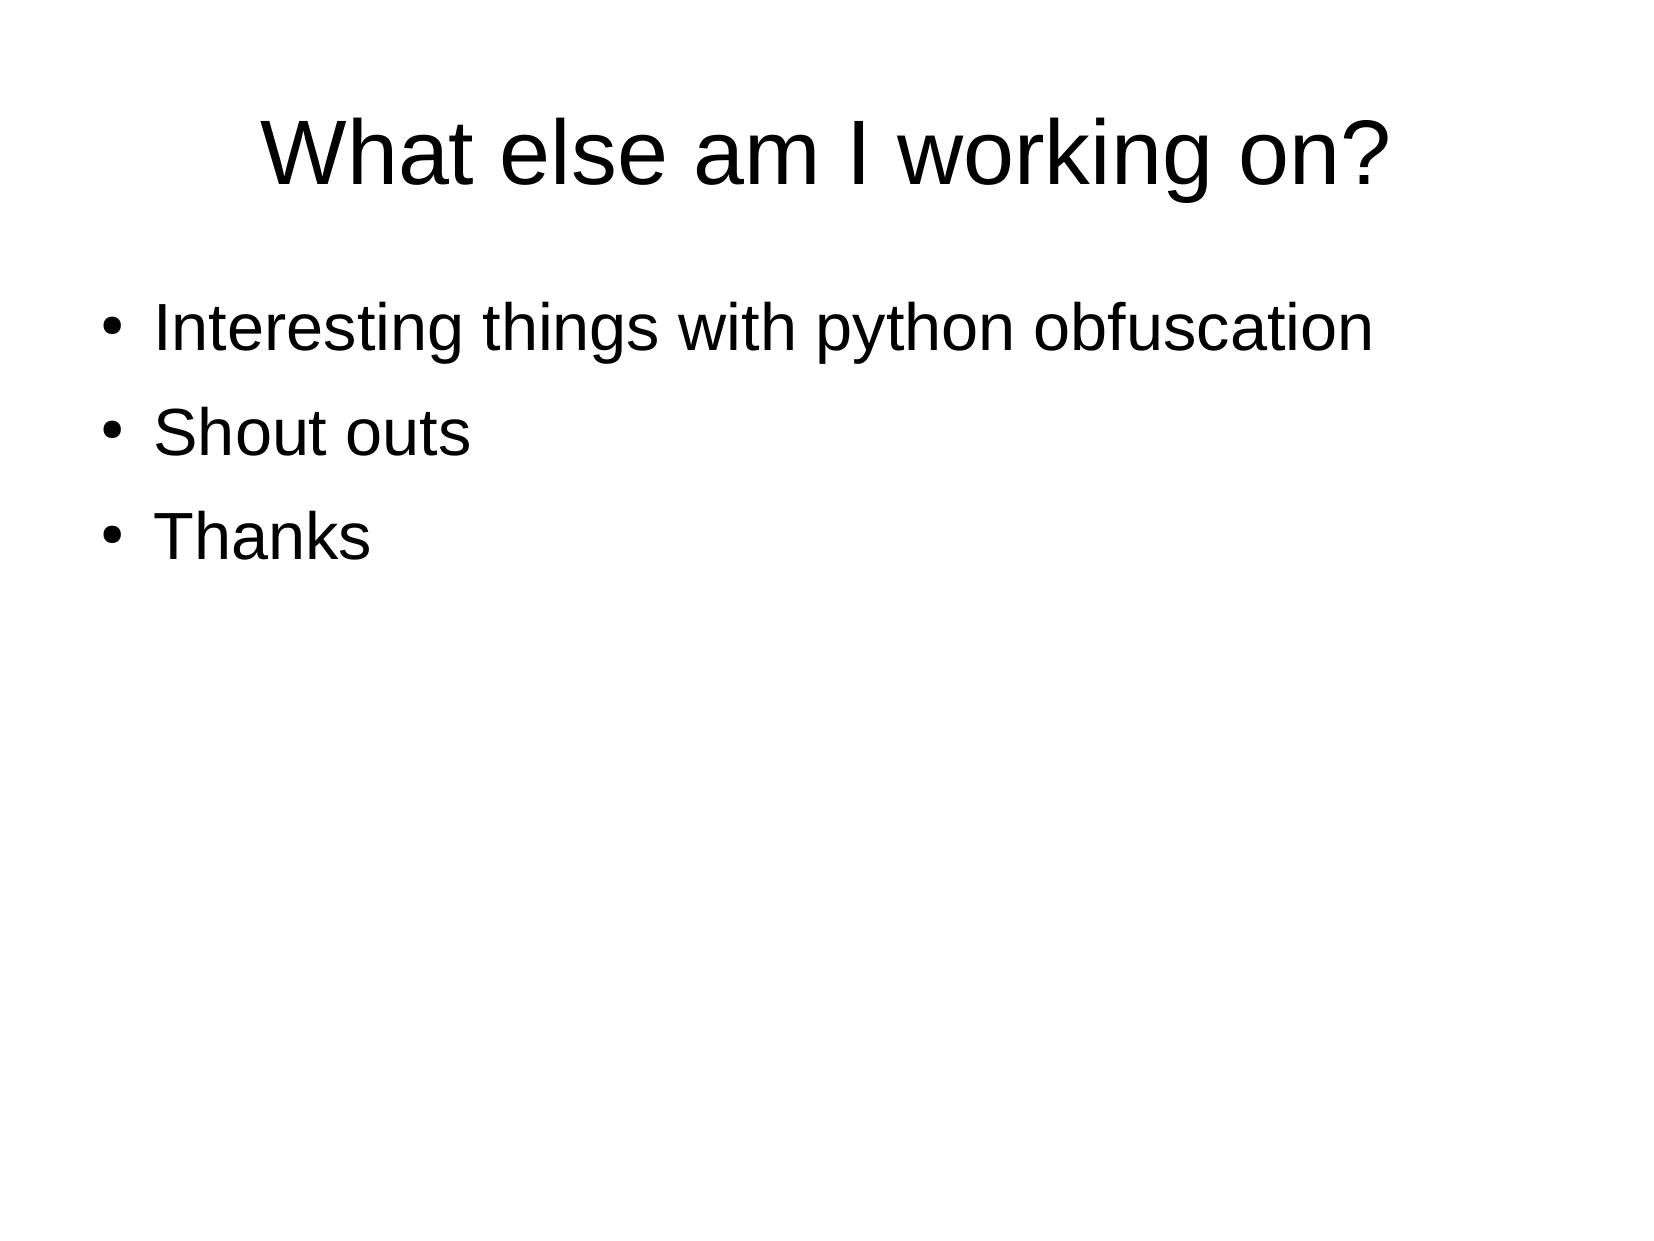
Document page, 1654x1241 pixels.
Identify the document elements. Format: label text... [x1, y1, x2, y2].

title What else am I working on? [82, 49, 1571, 257]
list Interesting things with python obfuscation Shout outs Thanks [82, 290, 1538, 1010]
